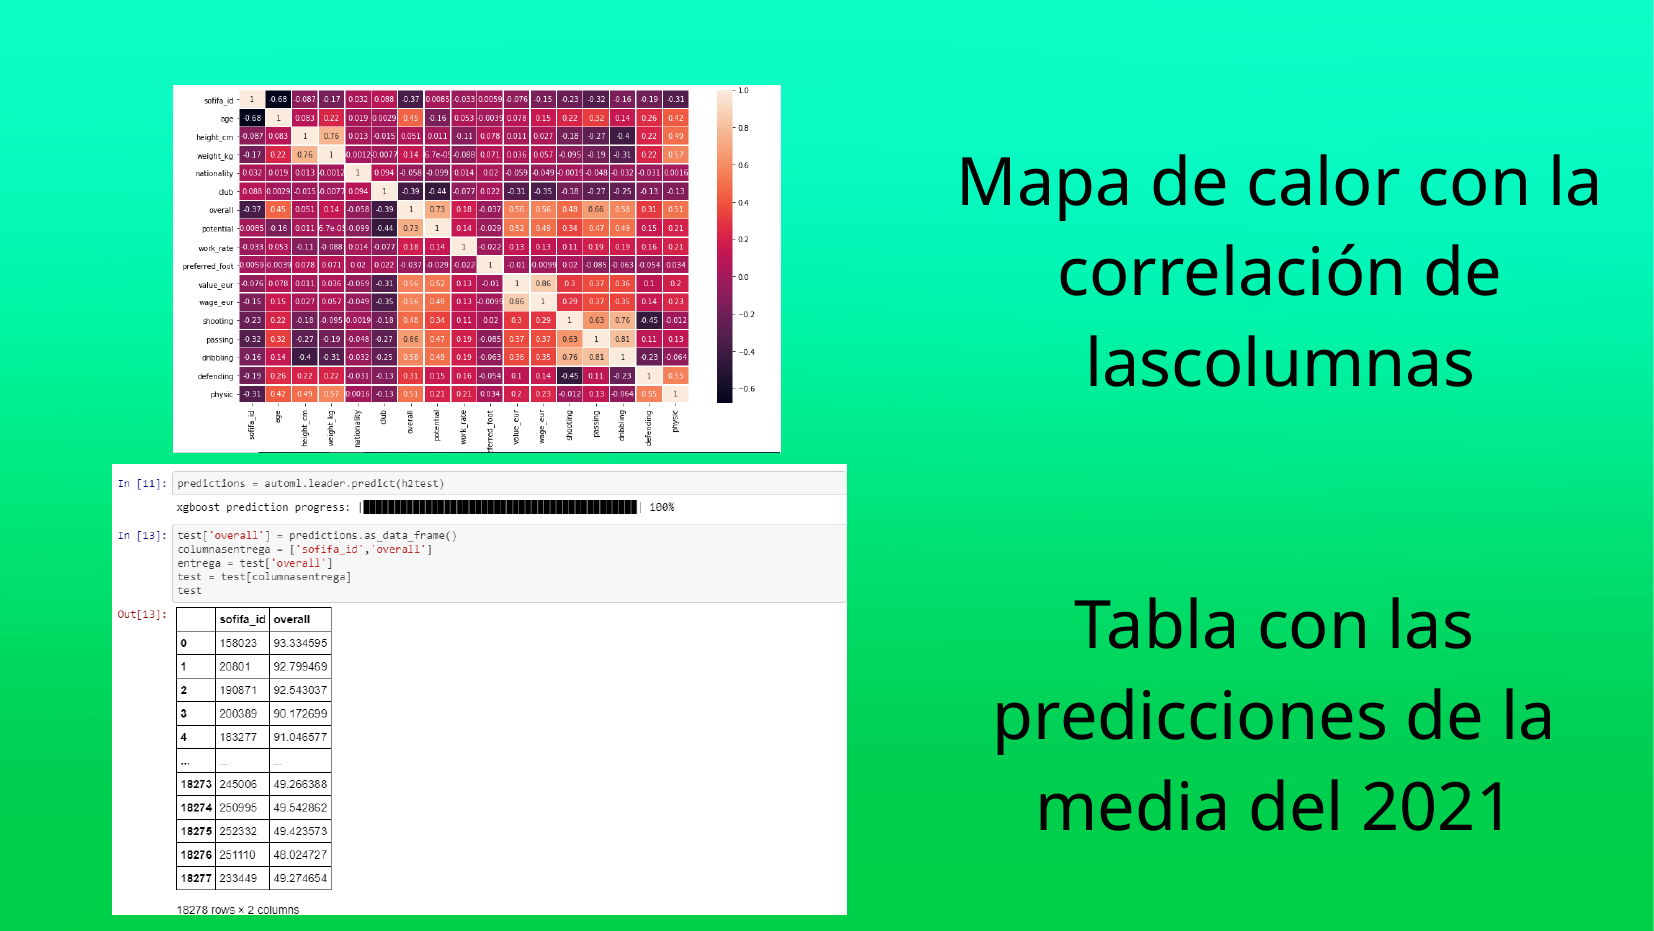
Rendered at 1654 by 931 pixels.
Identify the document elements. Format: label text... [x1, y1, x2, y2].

title Mapa de calor con la correlación de lascolumnas [945, 90, 1616, 451]
picture [0, 0, 1654, 931]
text_box Tabla con las predicciones de la media del 2021 [975, 570, 1576, 810]
